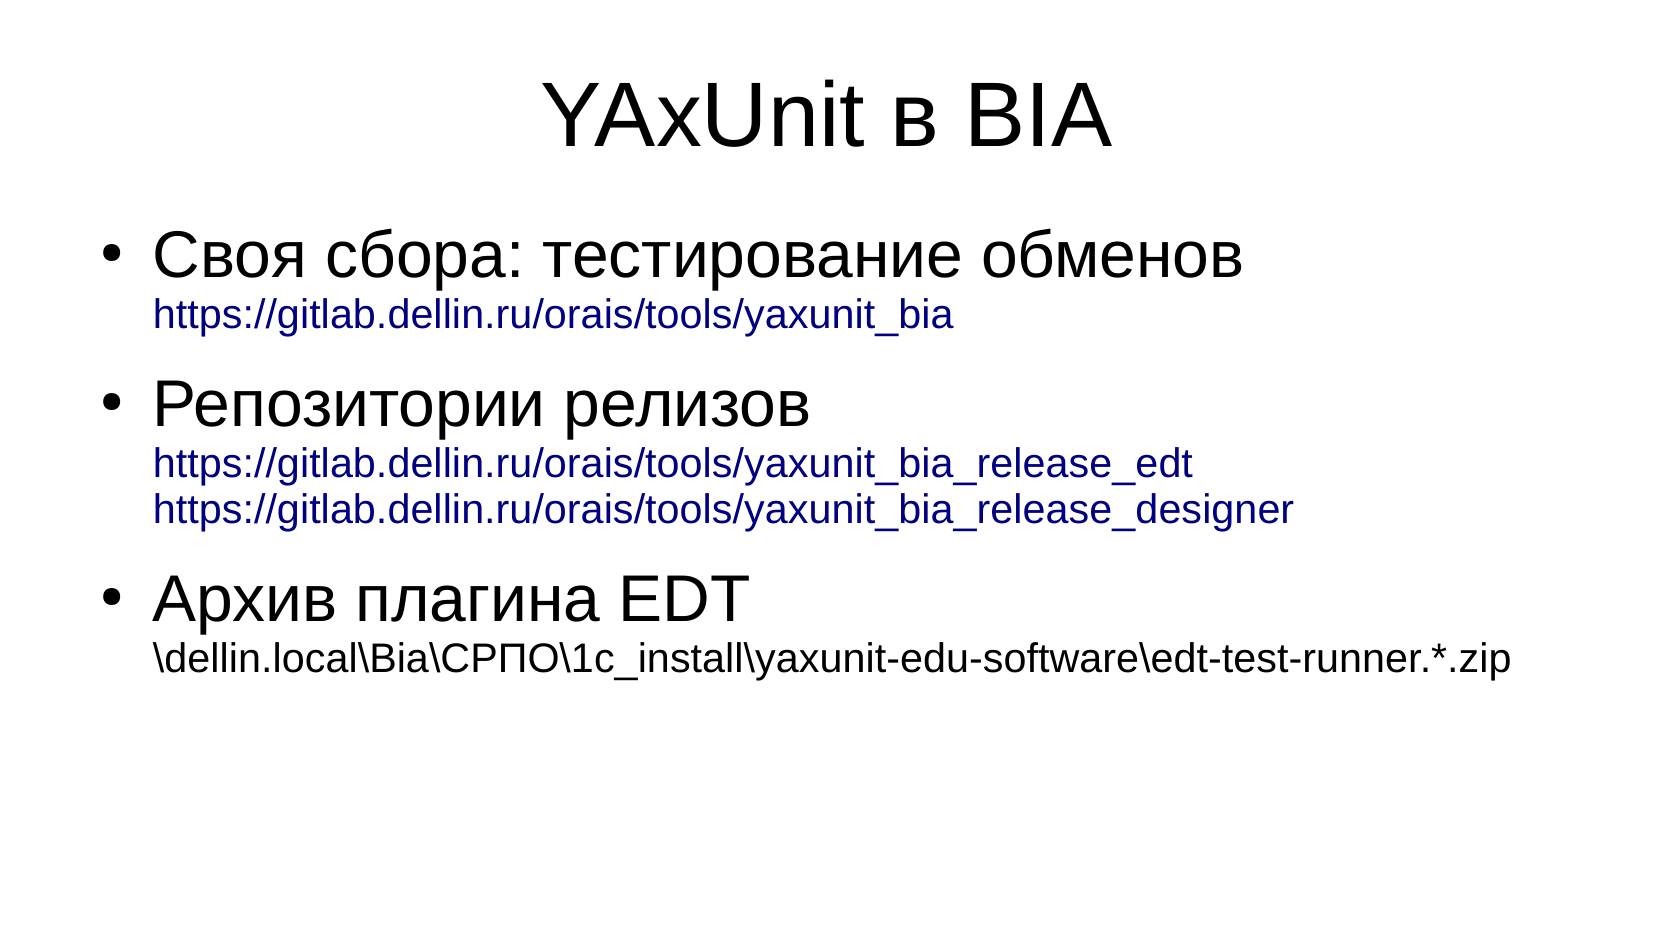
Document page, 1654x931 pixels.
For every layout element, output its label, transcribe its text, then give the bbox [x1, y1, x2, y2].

list Своя сбора: тестирование обменов https://gitlab.dellin.ru/orais/tools/yaxunit_bia Репозитории релизов https://gitlab.dellin.ru/orais/tools/yaxunit_bia_release_edthttps://gitlab.dellin.ru/orais/tools/yaxunit_bia_release_designer Архив плагина EDT \dellin.local\Bia\СРПО\1с_install\yaxunit-edu-software\edt-test-runner.*.zip [82, 217, 1571, 758]
title YAxUnit в BIA [82, 37, 1571, 193]
